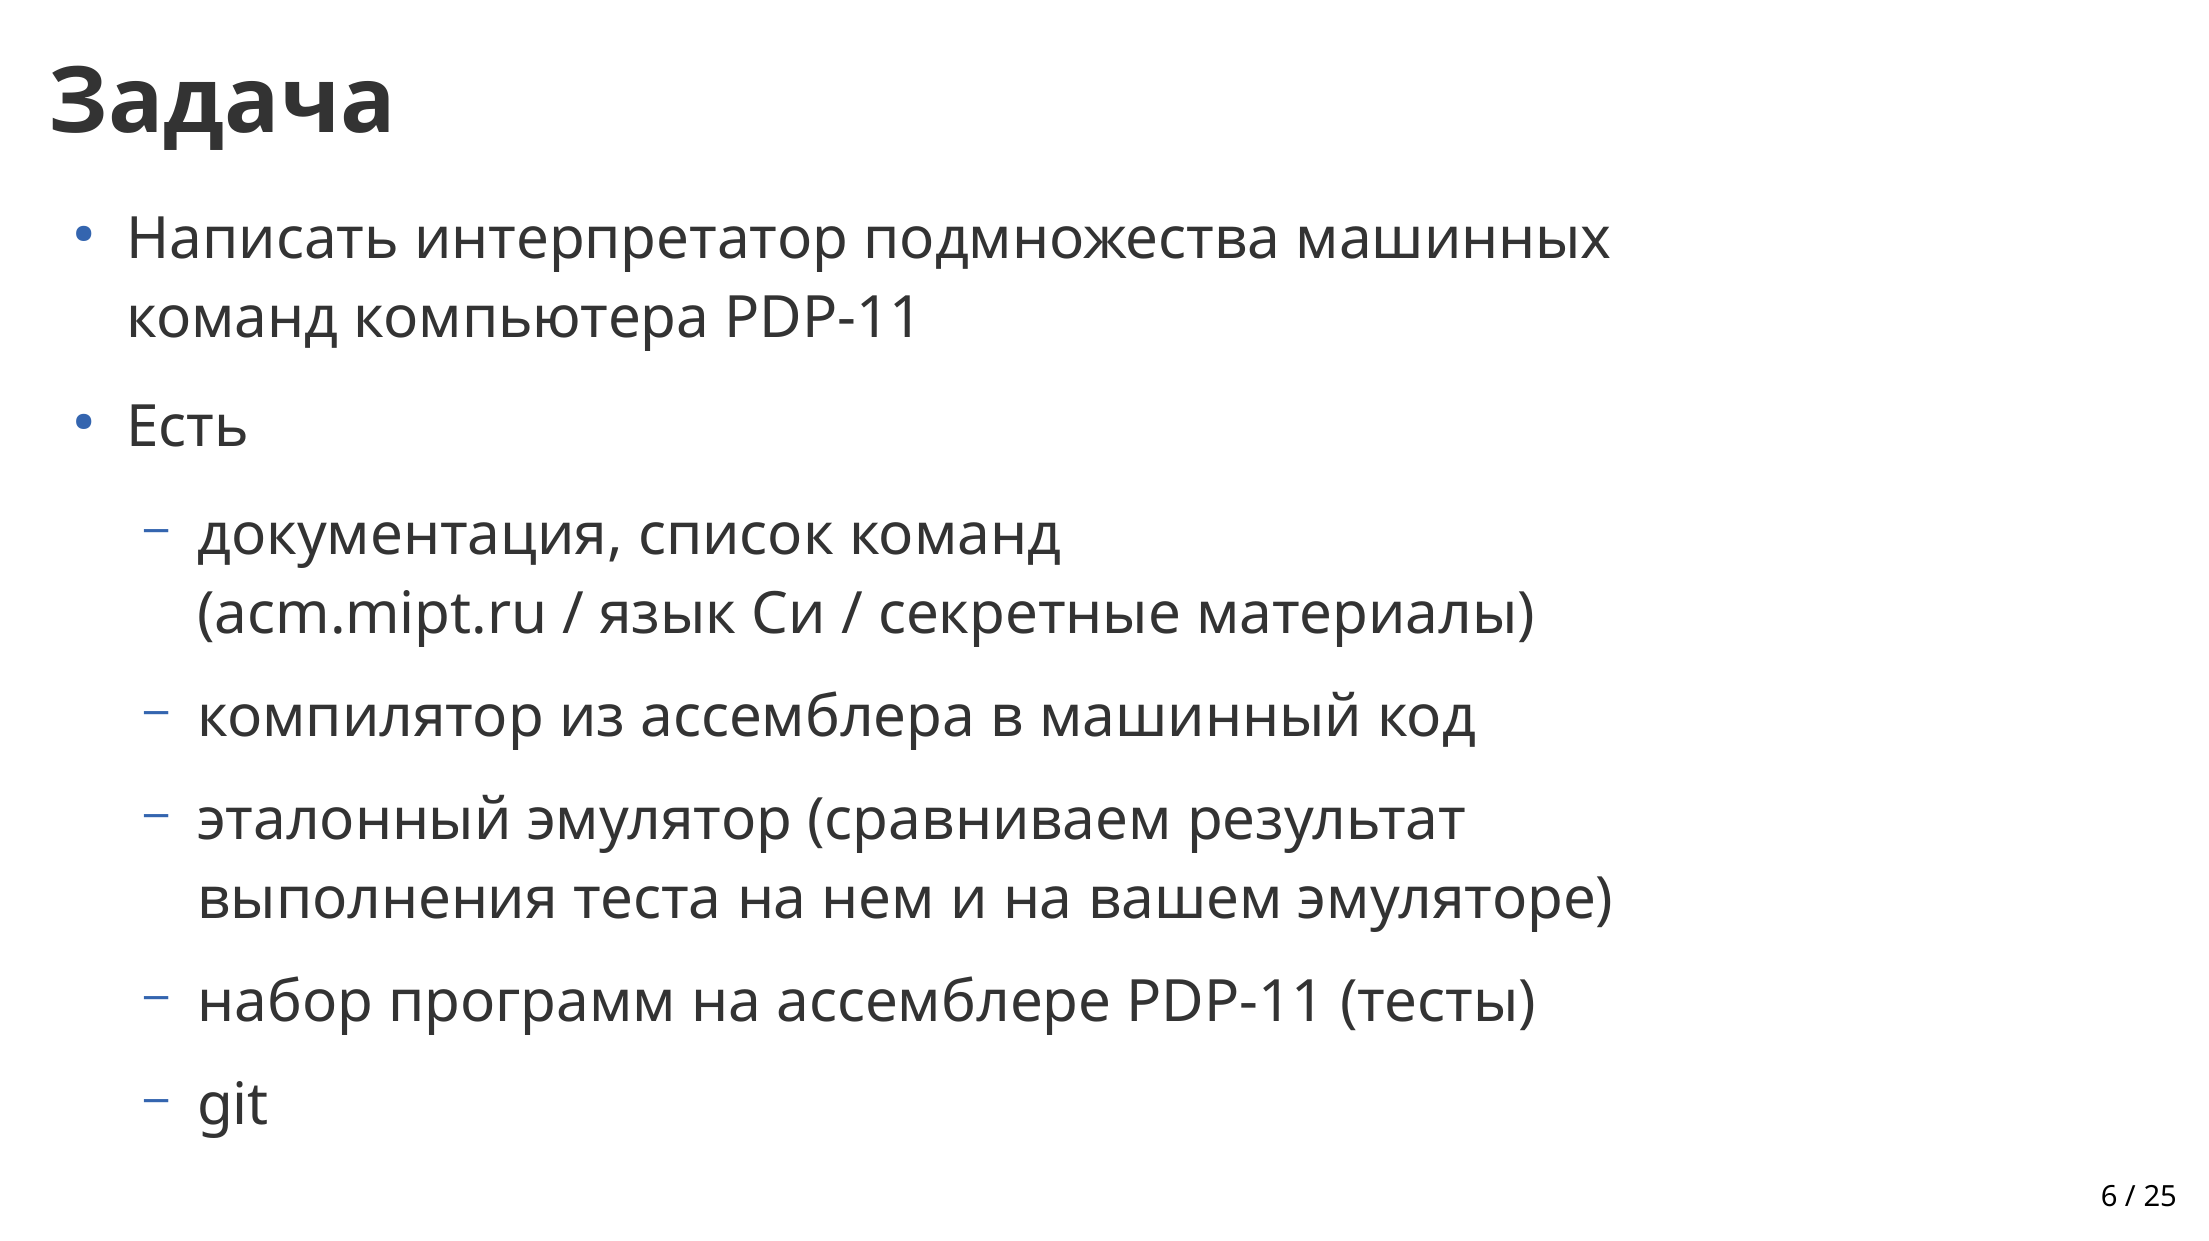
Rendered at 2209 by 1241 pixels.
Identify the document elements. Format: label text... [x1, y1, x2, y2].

title Задача [48, 34, 2174, 160]
list Написать интерпретатор подмножества машинных команд компьютера PDP-11 Есть документация, список команд (acm.mipt.ru / язык Си / секретные материалы) компилятор из ассемблера в машинный код эталонный эмулятор (сравниваем результат выполнения теста на нем и на вашем эмуляторе) набор программ на ассемблере PDP-11 (тесты) git [55, 195, 1690, 1177]
